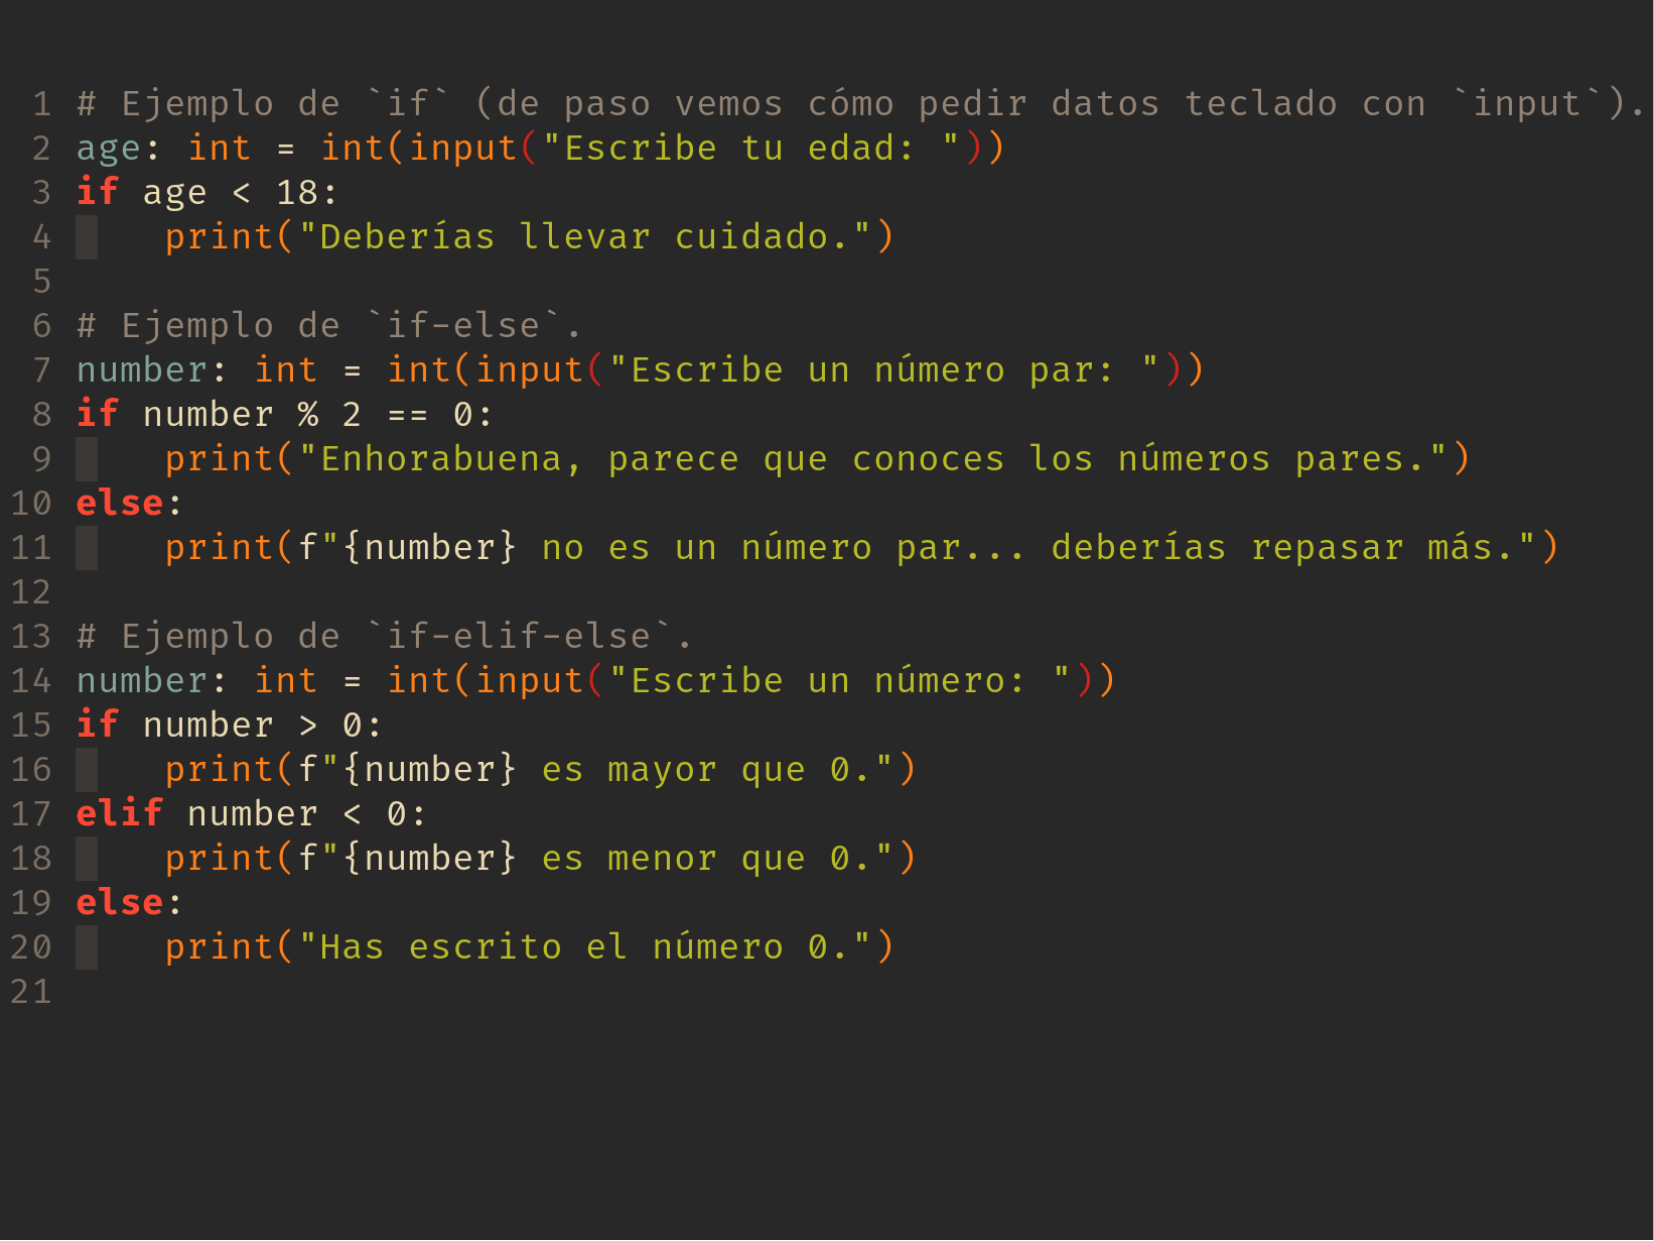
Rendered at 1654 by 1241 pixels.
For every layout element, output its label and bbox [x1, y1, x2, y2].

picture [0, 84, 1653, 1010]
